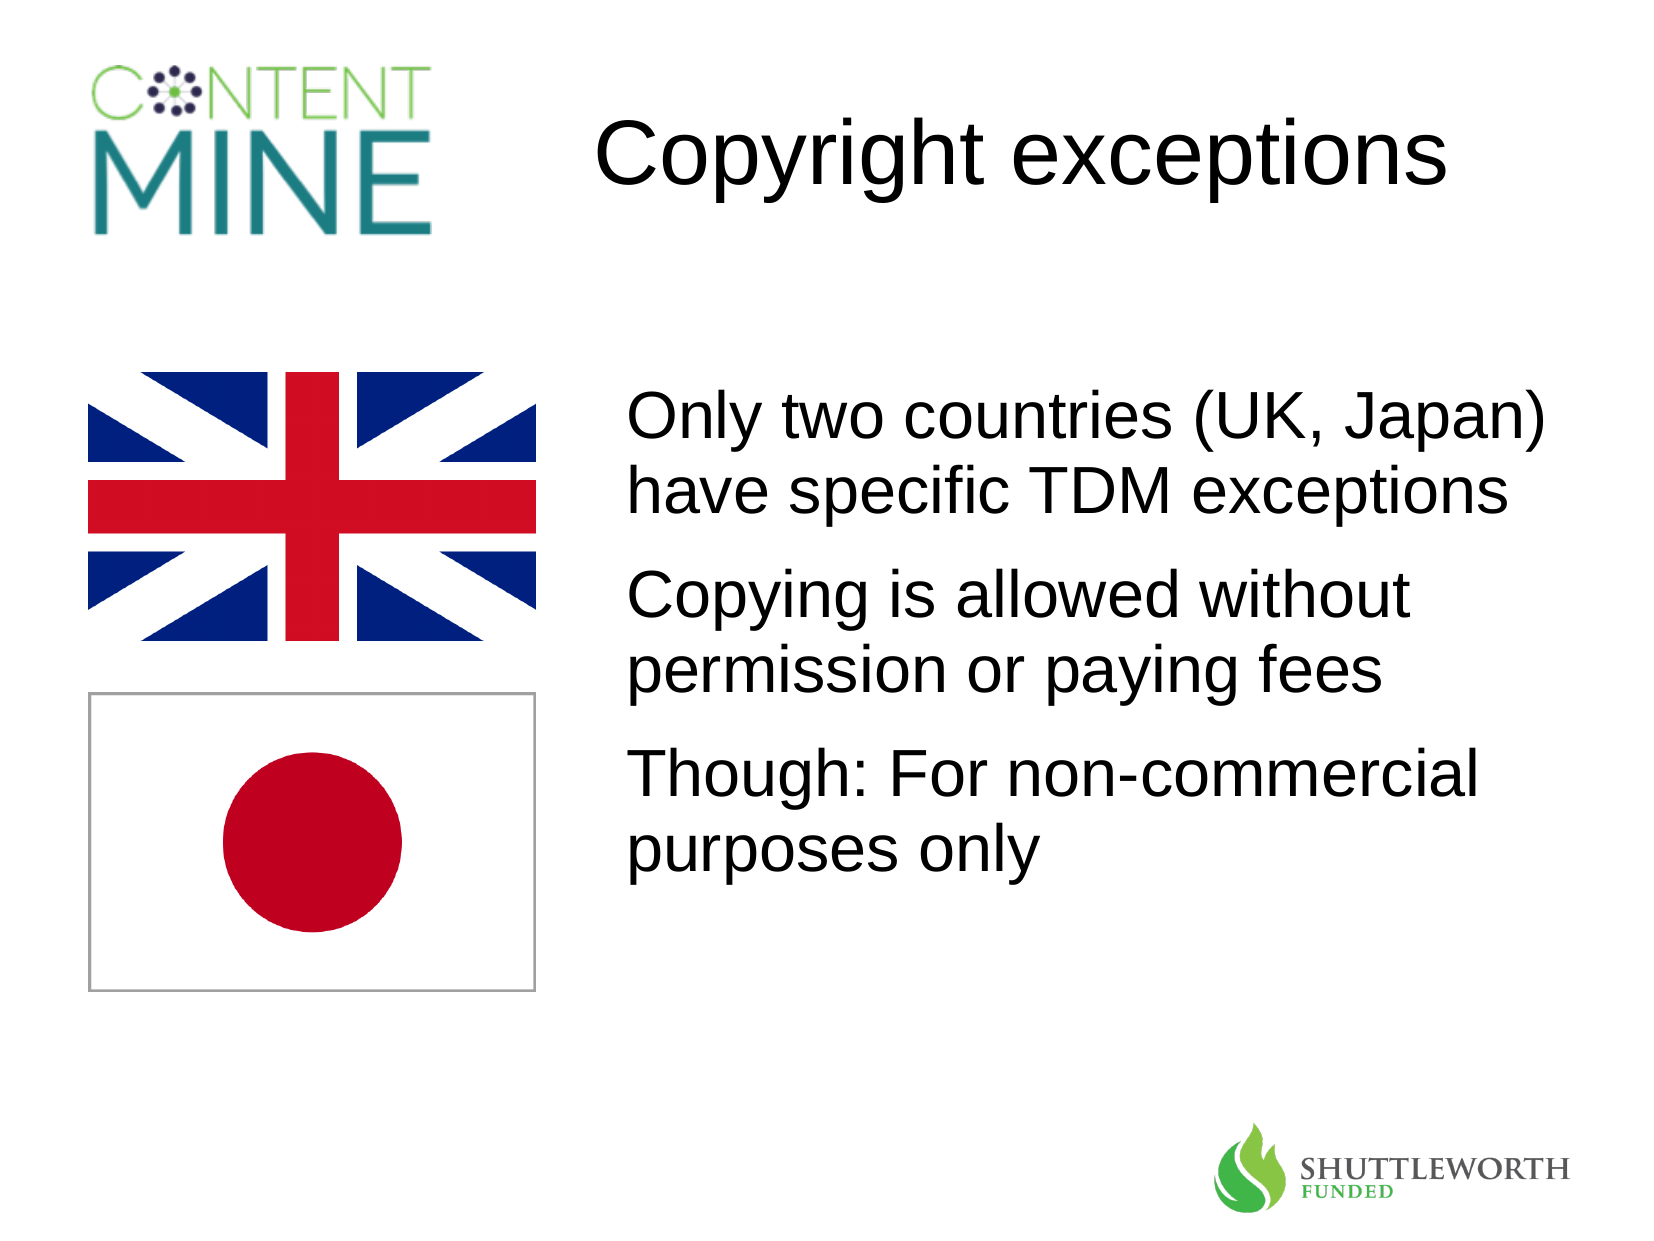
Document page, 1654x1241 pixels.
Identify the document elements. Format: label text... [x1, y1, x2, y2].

picture [91, 64, 432, 236]
picture [88, 692, 536, 992]
list Only two countries (UK, Japan) have specific TDM exceptions Copying is allowed without permission or paying fees Though: For non-commercial purposes only [555, 377, 1572, 1010]
picture [1200, 1112, 1581, 1222]
title Copyright exceptions [472, 49, 1571, 257]
picture [88, 372, 536, 641]
